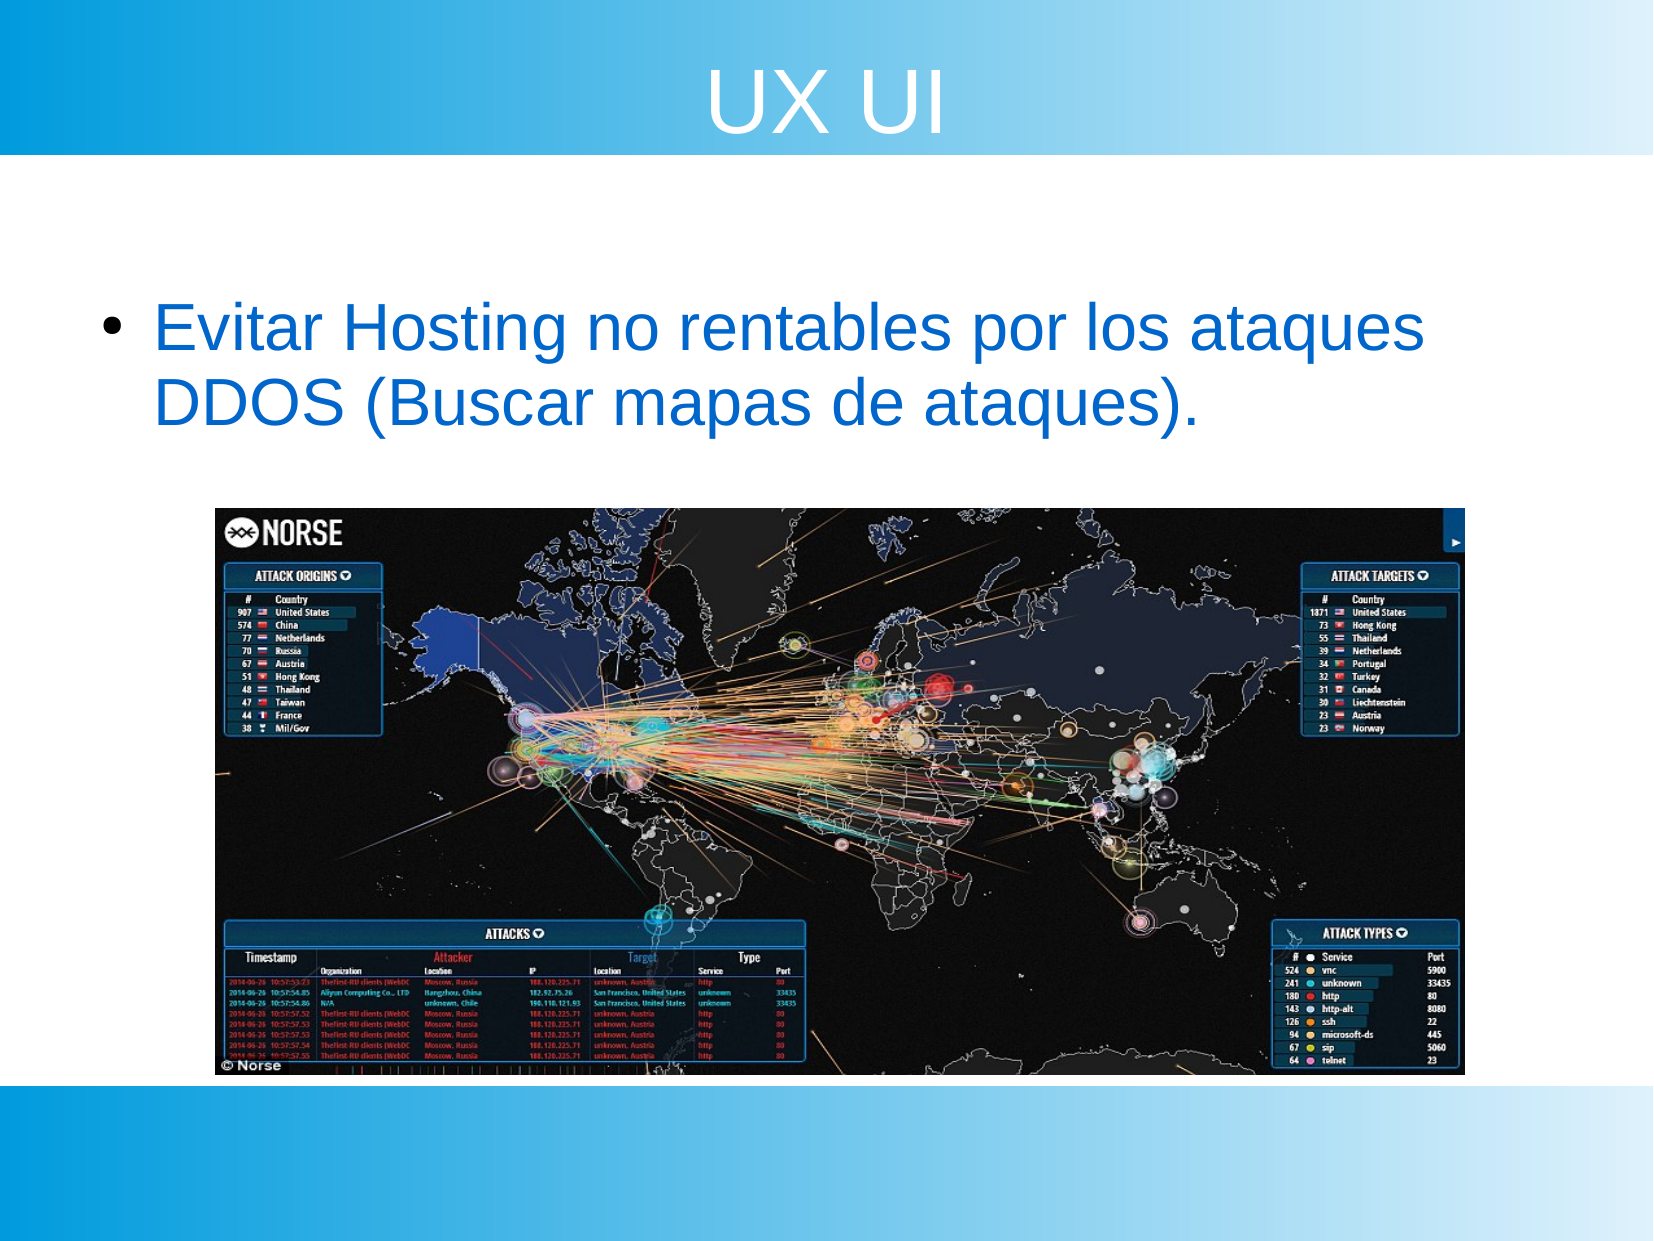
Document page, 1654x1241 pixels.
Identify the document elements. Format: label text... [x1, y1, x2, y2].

picture [215, 508, 1465, 1075]
title UX UI [82, 49, 1571, 155]
list Evitar Hosting no rentables por los ataques DDOS (Buscar mapas de ataques). [82, 290, 1571, 1010]
